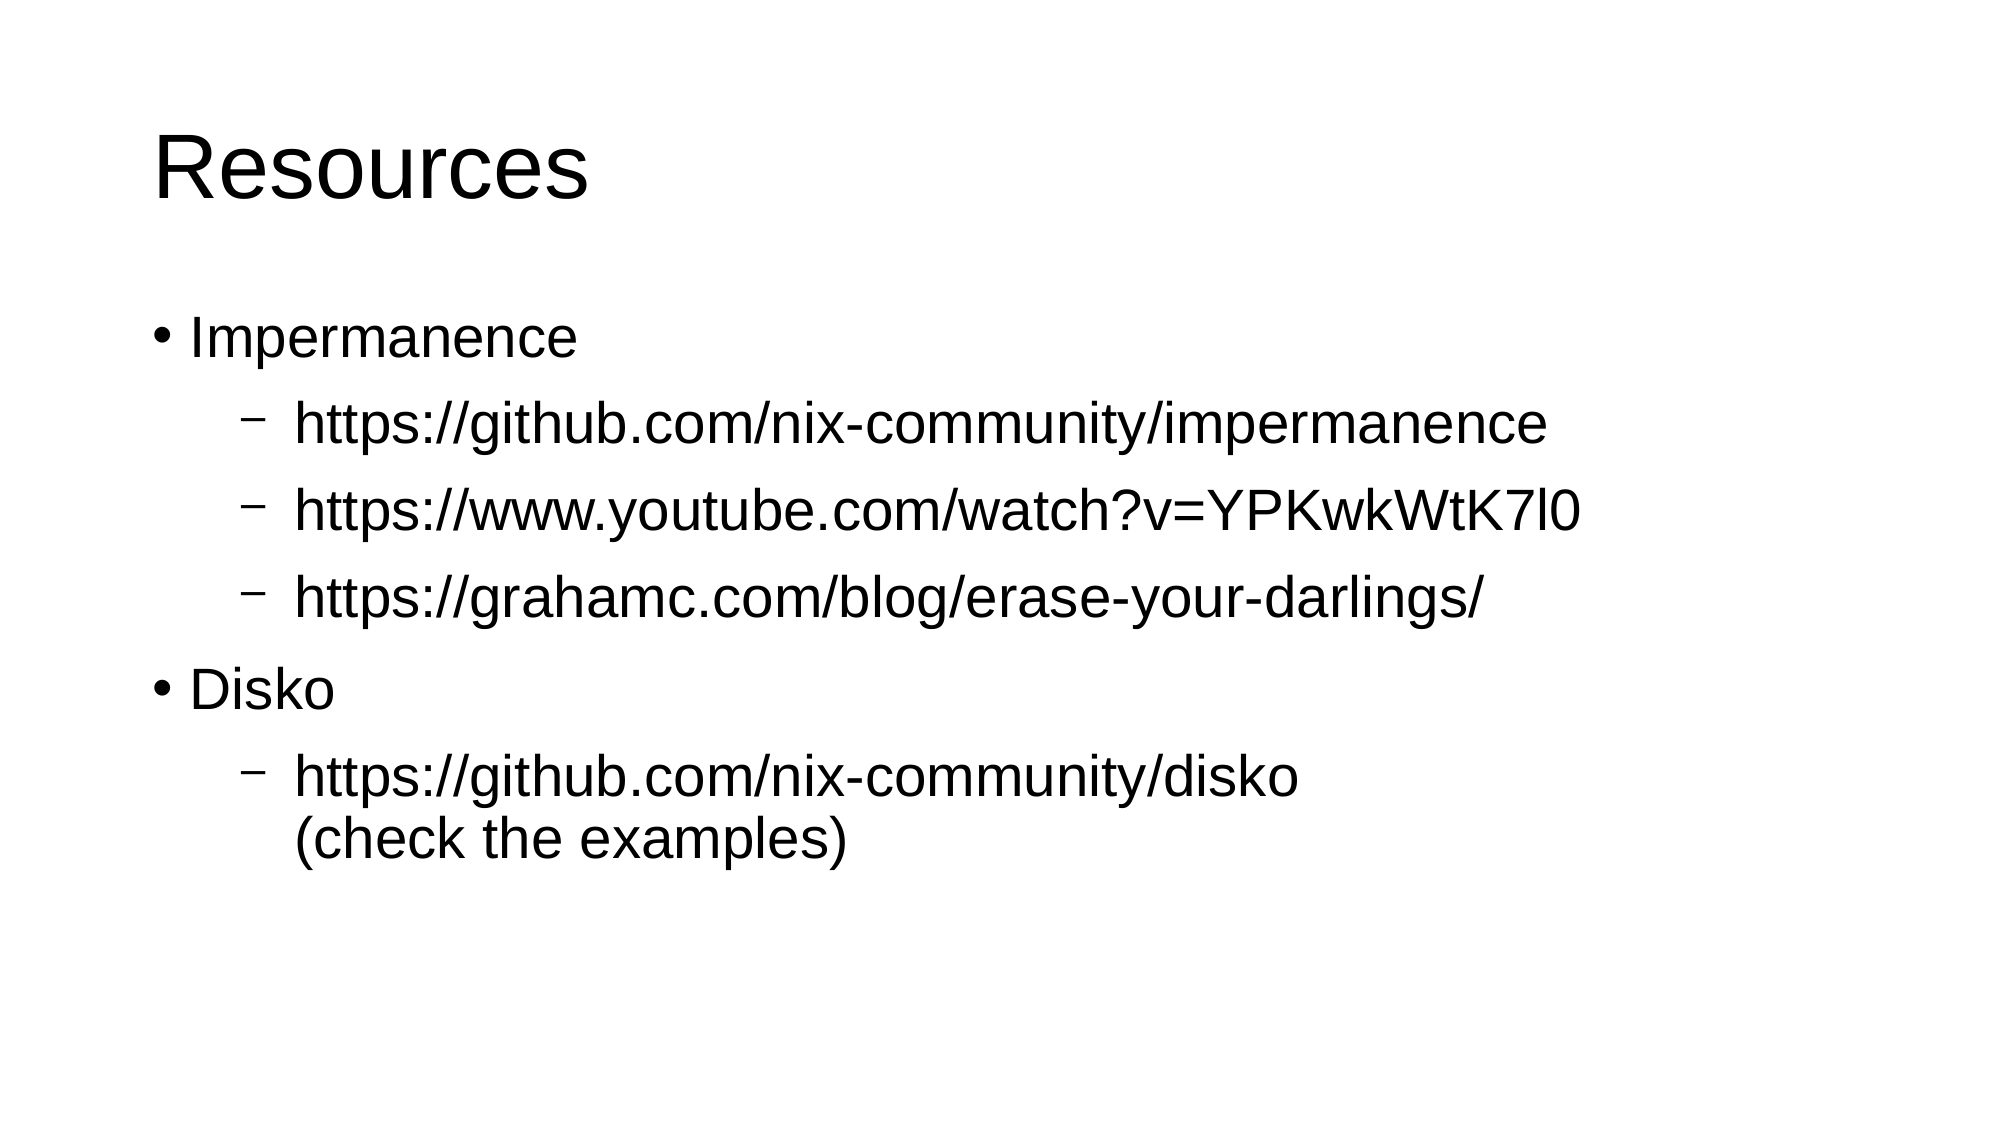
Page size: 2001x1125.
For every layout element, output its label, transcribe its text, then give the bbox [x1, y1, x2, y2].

title Resources [137, 59, 1863, 278]
list Impermanence https://github.com/nix-community/impermanence https://www.youtube.com/watch?v=YPKwkWtK7l0 https://grahamc.com/blog/erase-your-darlings/ Disko https://github.com/nix-community/disko (check the examples) [137, 299, 1863, 1014]
